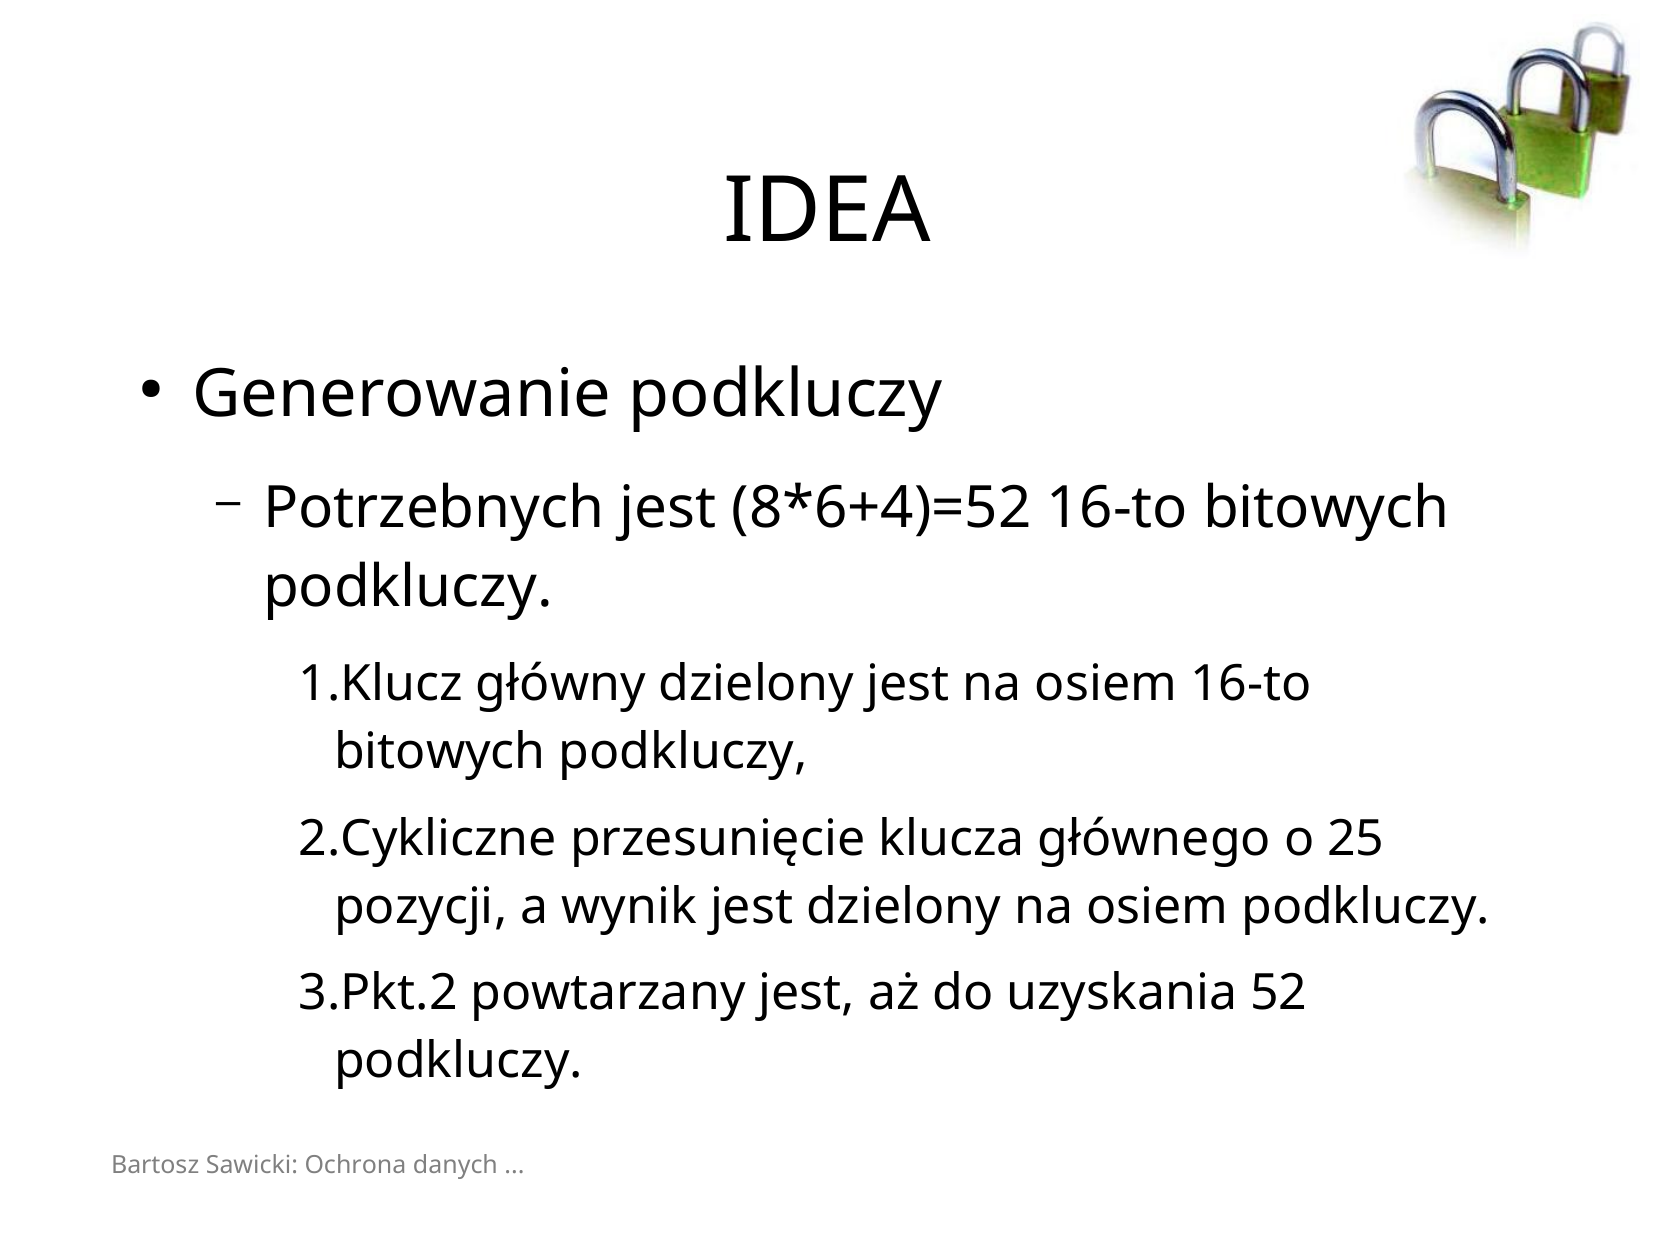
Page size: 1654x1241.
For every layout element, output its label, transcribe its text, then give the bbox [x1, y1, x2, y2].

picture [1385, 14, 1640, 266]
list Generowanie podkluczy Potrzebnych jest (8*6+4)=52 16-to bitowych podkluczy. Klucz główny dzielony jest na osiem 16-to bitowych podkluczy, Cykliczne przesunięcie klucza głównego o 25 pozycji, a wynik jest dzielony na osiem podkluczy. Pkt.2 powtarzany jest, aż do uzyskania 52 podkluczy. [121, 344, 1534, 1127]
title IDEA [121, 102, 1534, 311]
